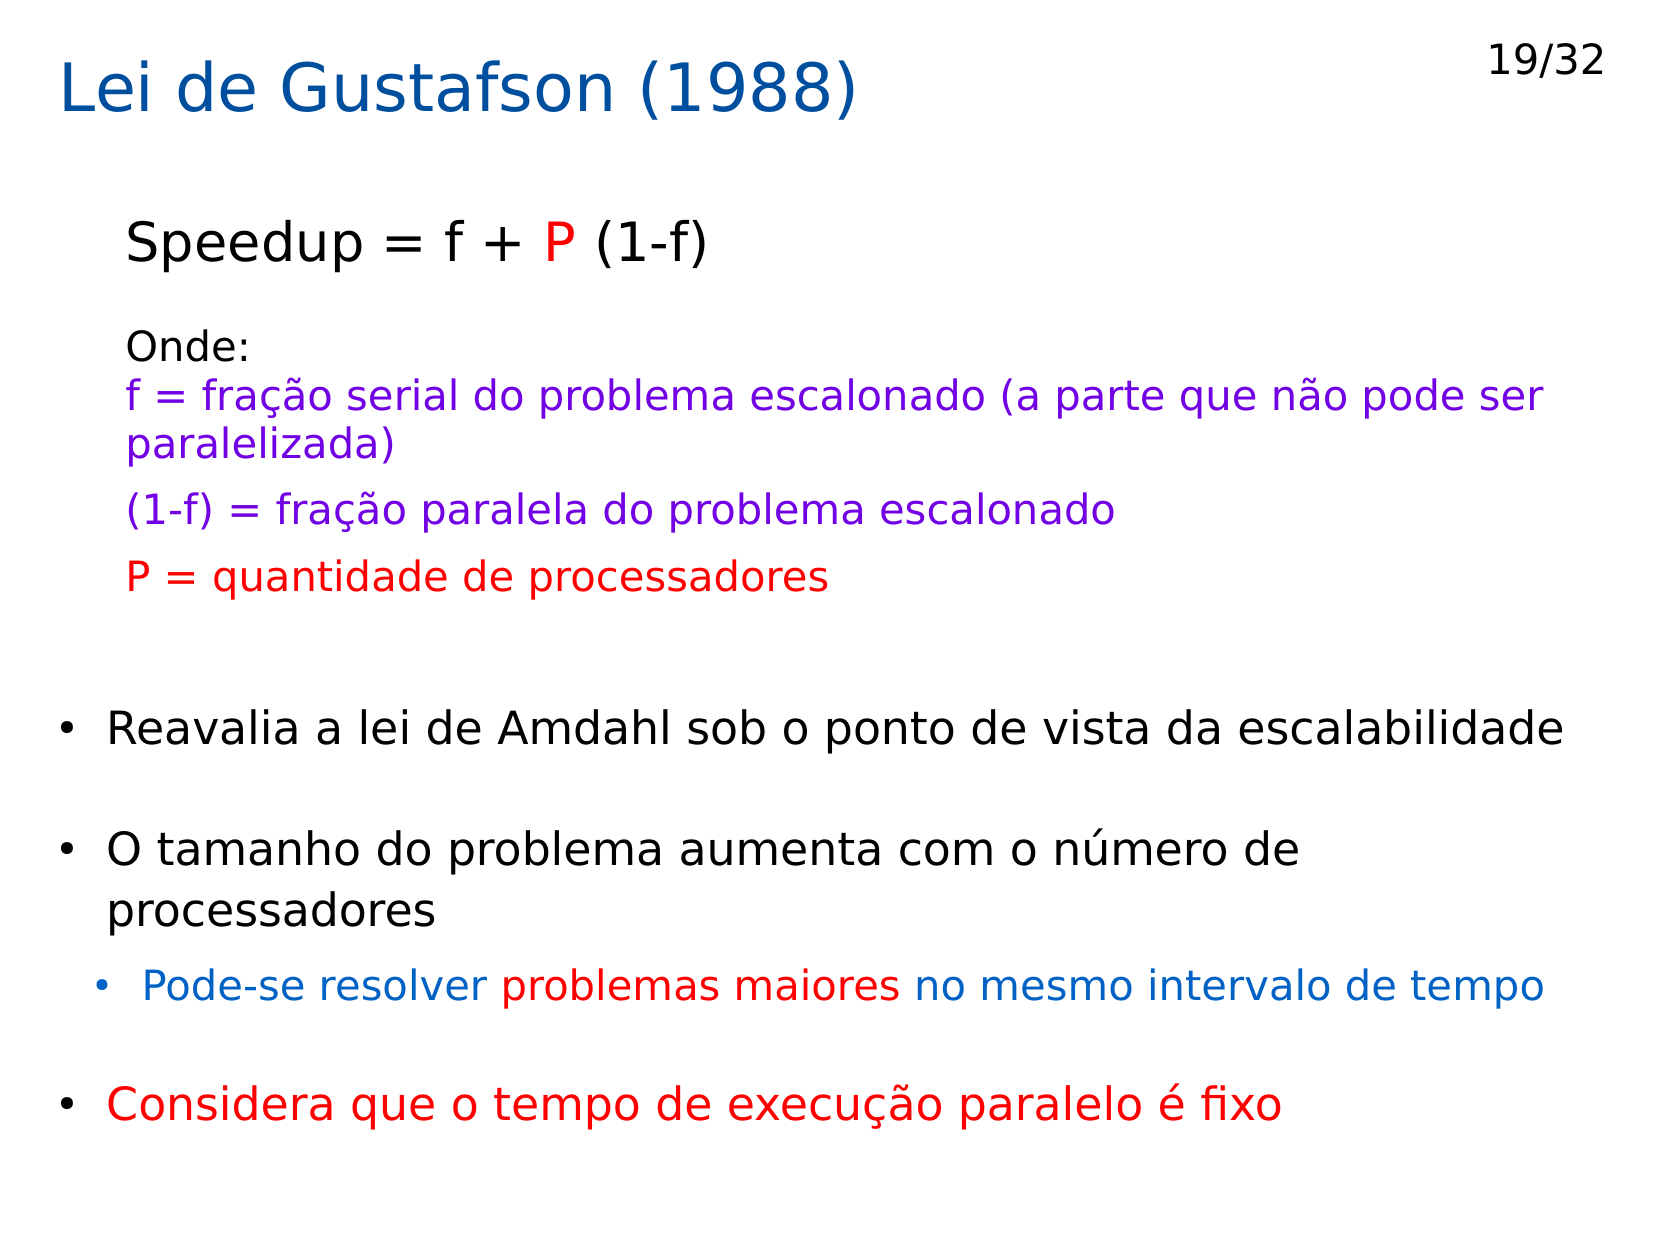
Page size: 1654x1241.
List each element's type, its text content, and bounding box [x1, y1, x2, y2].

text_box Speedup = f + P (1-f) Onde: f = fração serial do problema escalonado (a parte que não pode ser paralelizada) (1-f) = fração paralela do problema escalonado P = quantidade de processadores [110, 203, 1611, 723]
list Reavalia a lei de Amdahl sob o ponto de vista da escalabilidade O tamanho do problema aumenta com o número de processadores Pode-se resolver problemas maiores no mesmo intervalo de tempo Considera que o tempo de execução paralelo é fixo [59, 694, 1595, 1211]
title Lei de Gustafson (1988) [59, 29, 1506, 148]
